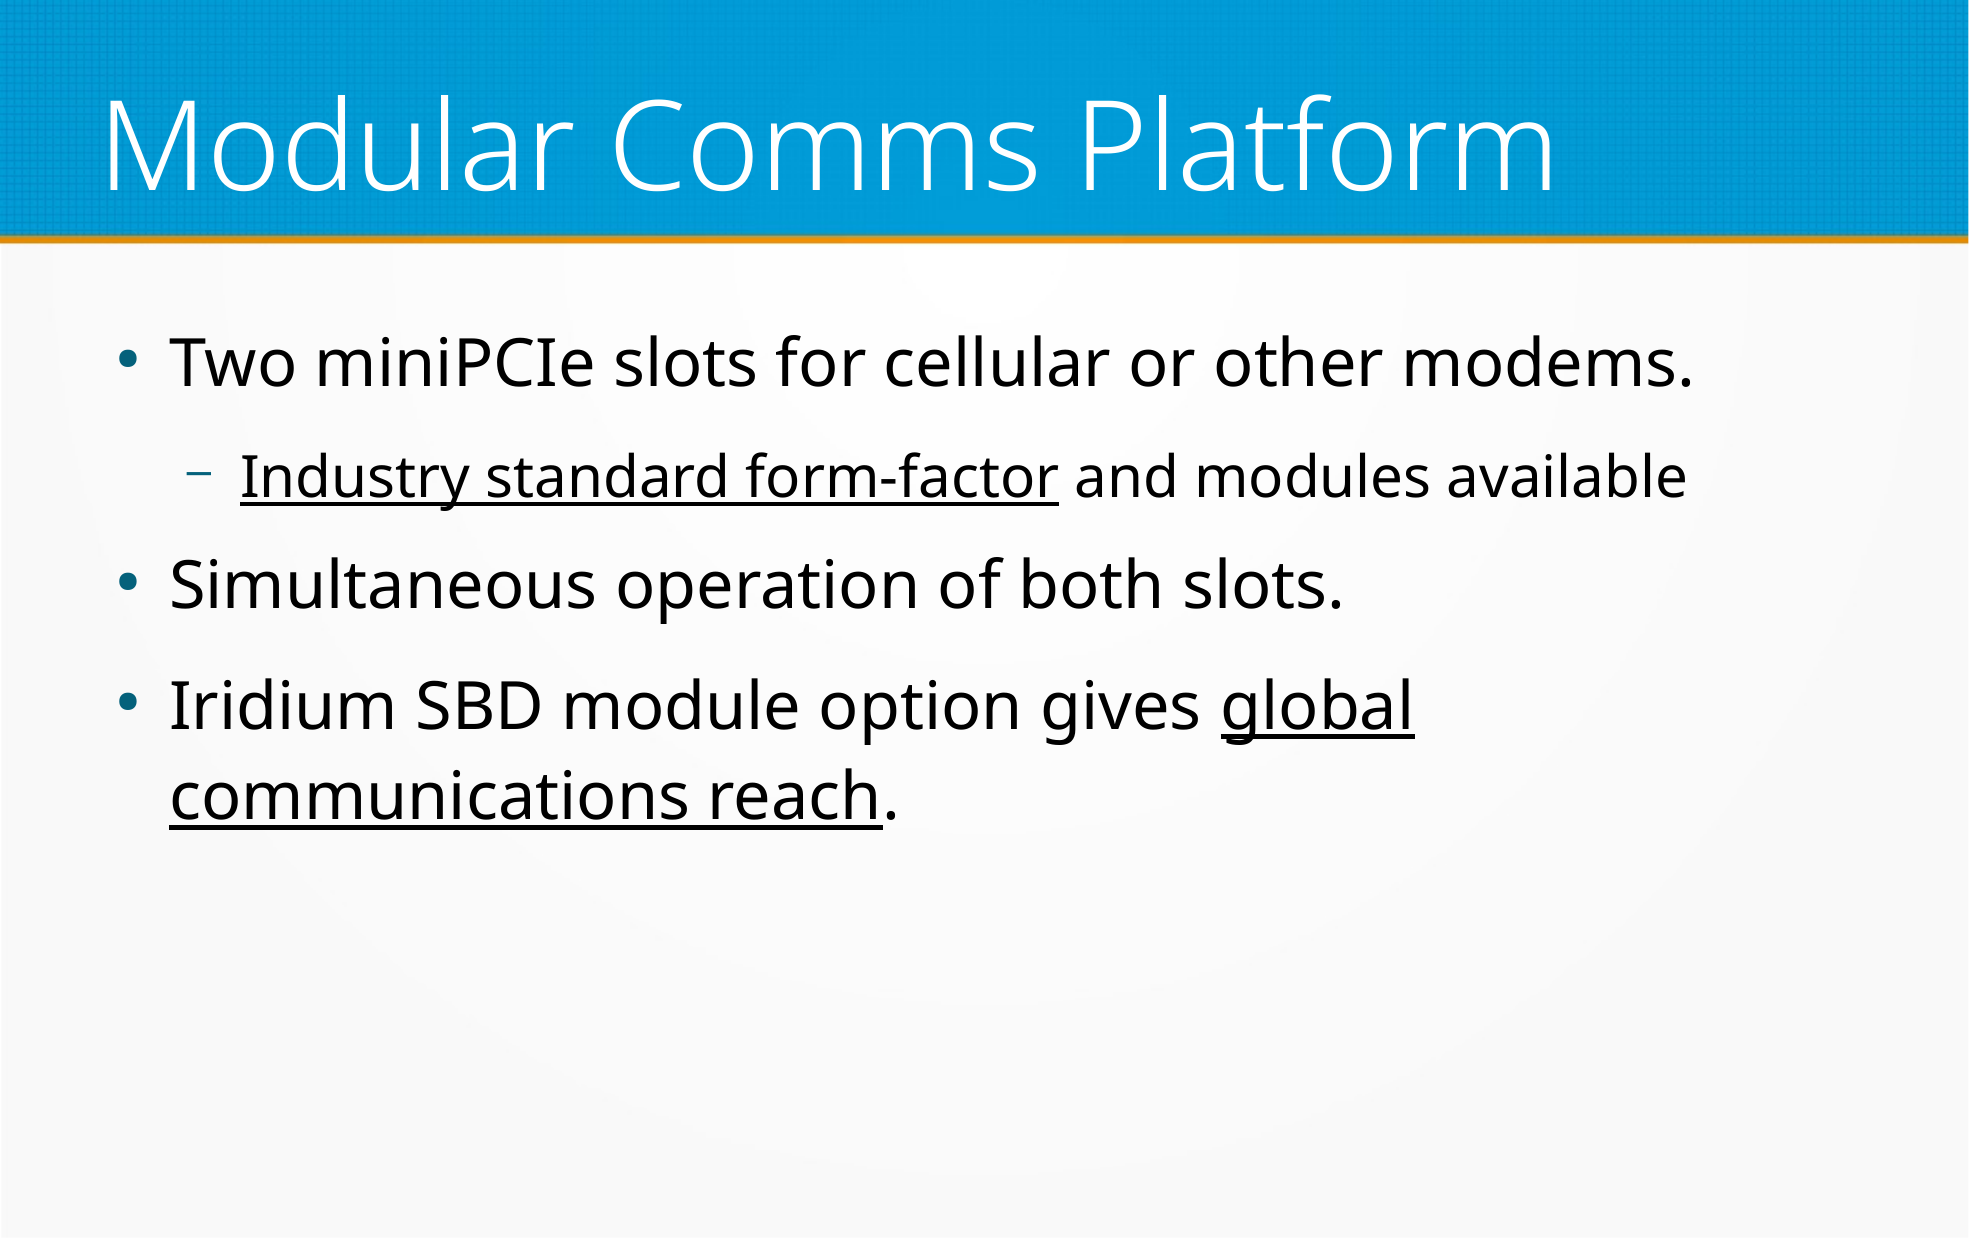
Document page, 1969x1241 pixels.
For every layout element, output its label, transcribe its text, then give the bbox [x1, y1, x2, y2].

picture [0, 233, 1969, 1241]
list Two miniPCIe slots for cellular or other modems. Industry standard form-factor and modules available Simultaneous operation of both slots. Iridium SBD module option gives global communications reach. [98, 315, 1861, 1081]
title Modular Comms Platform [98, 19, 1870, 227]
